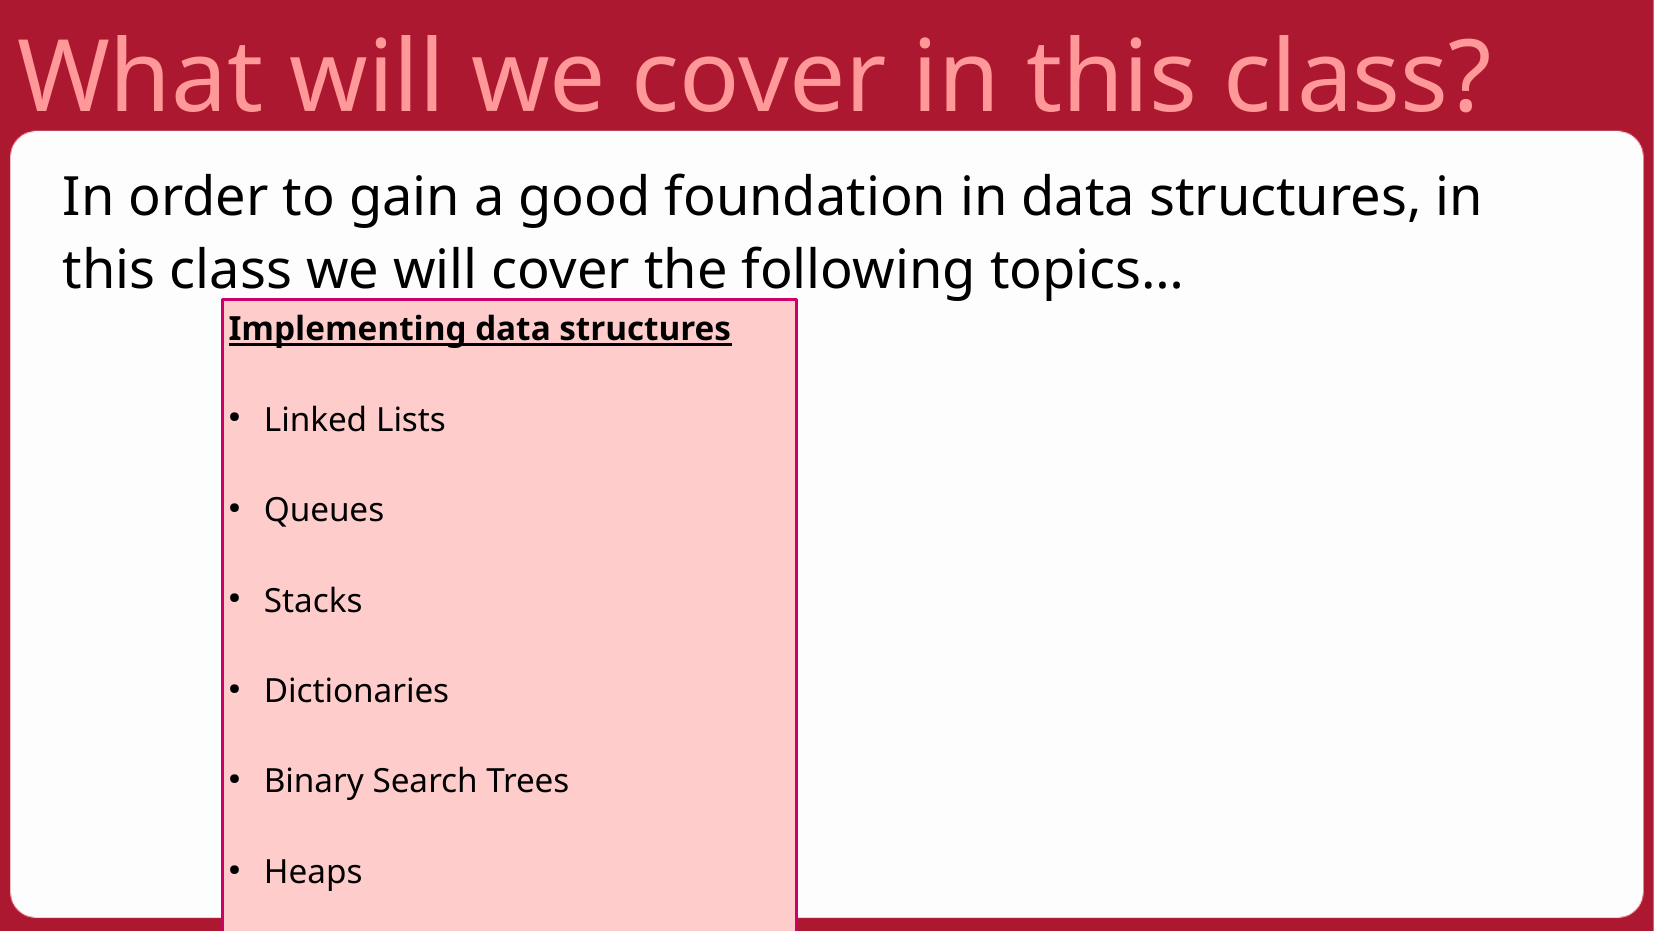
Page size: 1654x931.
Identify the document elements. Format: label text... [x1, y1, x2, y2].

text_box Implementing data structures Linked Lists Queues Stacks Dictionaries Binary Search Trees Heaps Balanced Search Trees [222, 299, 797, 900]
text_box In order to gain a good foundation in data structures, in this class we will cover the following topics… [62, 157, 1577, 279]
picture [0, 0, 1654, 931]
title What will we cover in this class? [17, 8, 1573, 136]
